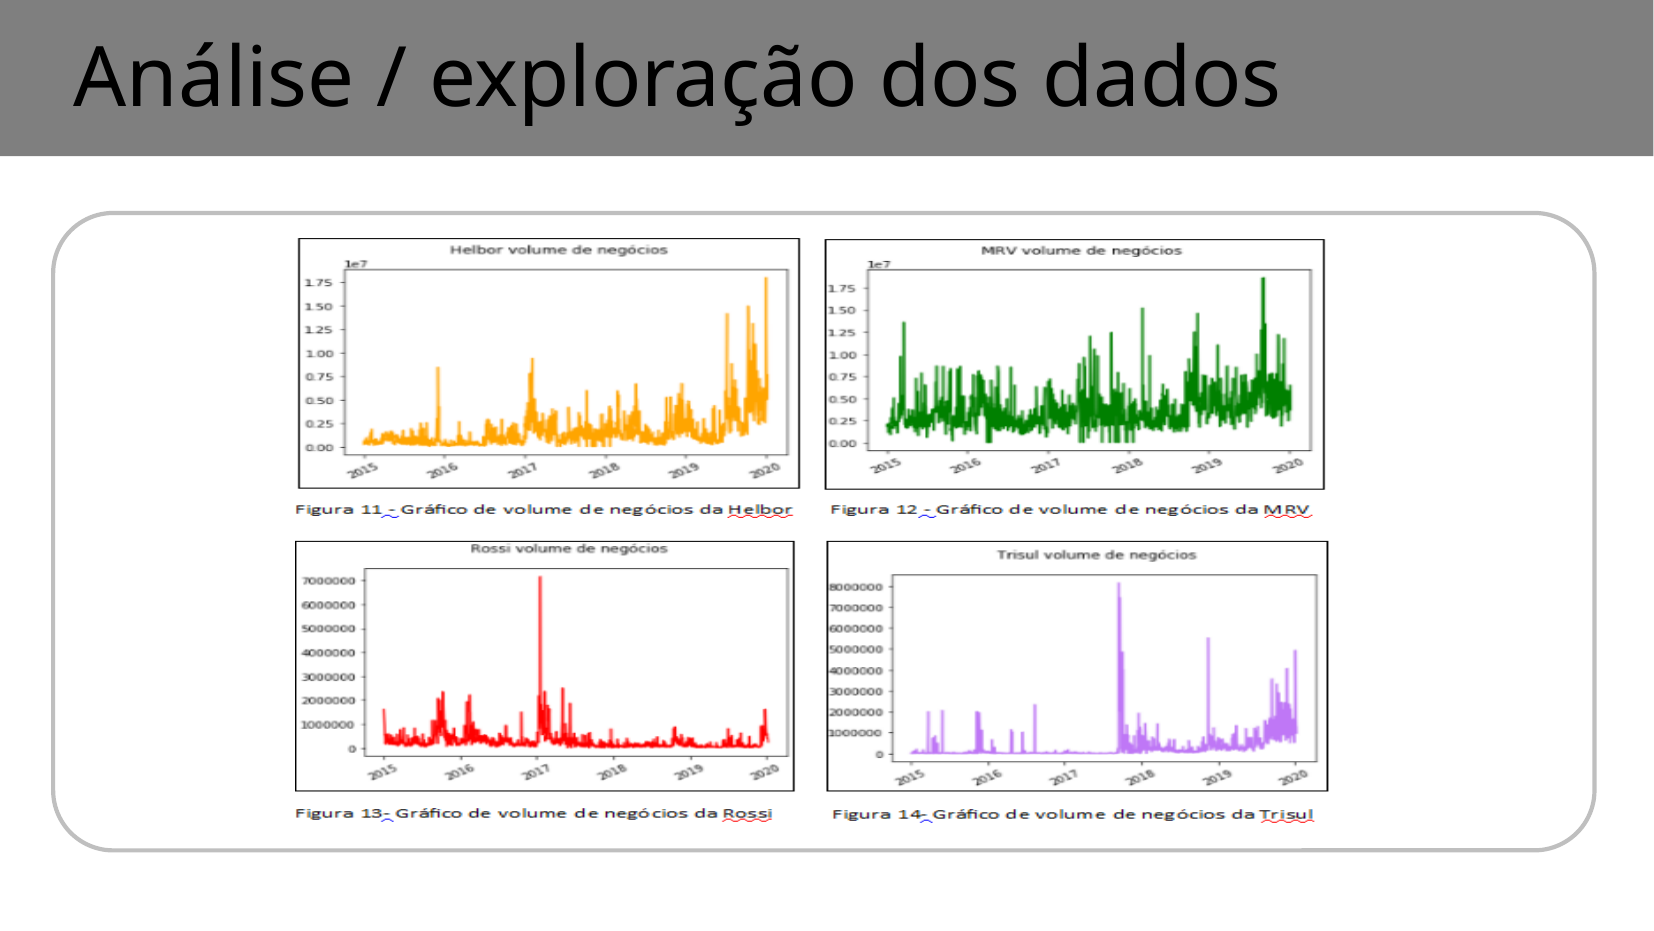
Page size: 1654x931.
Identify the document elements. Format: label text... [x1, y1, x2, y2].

picture [295, 236, 1334, 827]
text_box [0, 0, 1654, 157]
text_box Análise / exploração dos dados [59, 9, 1386, 127]
